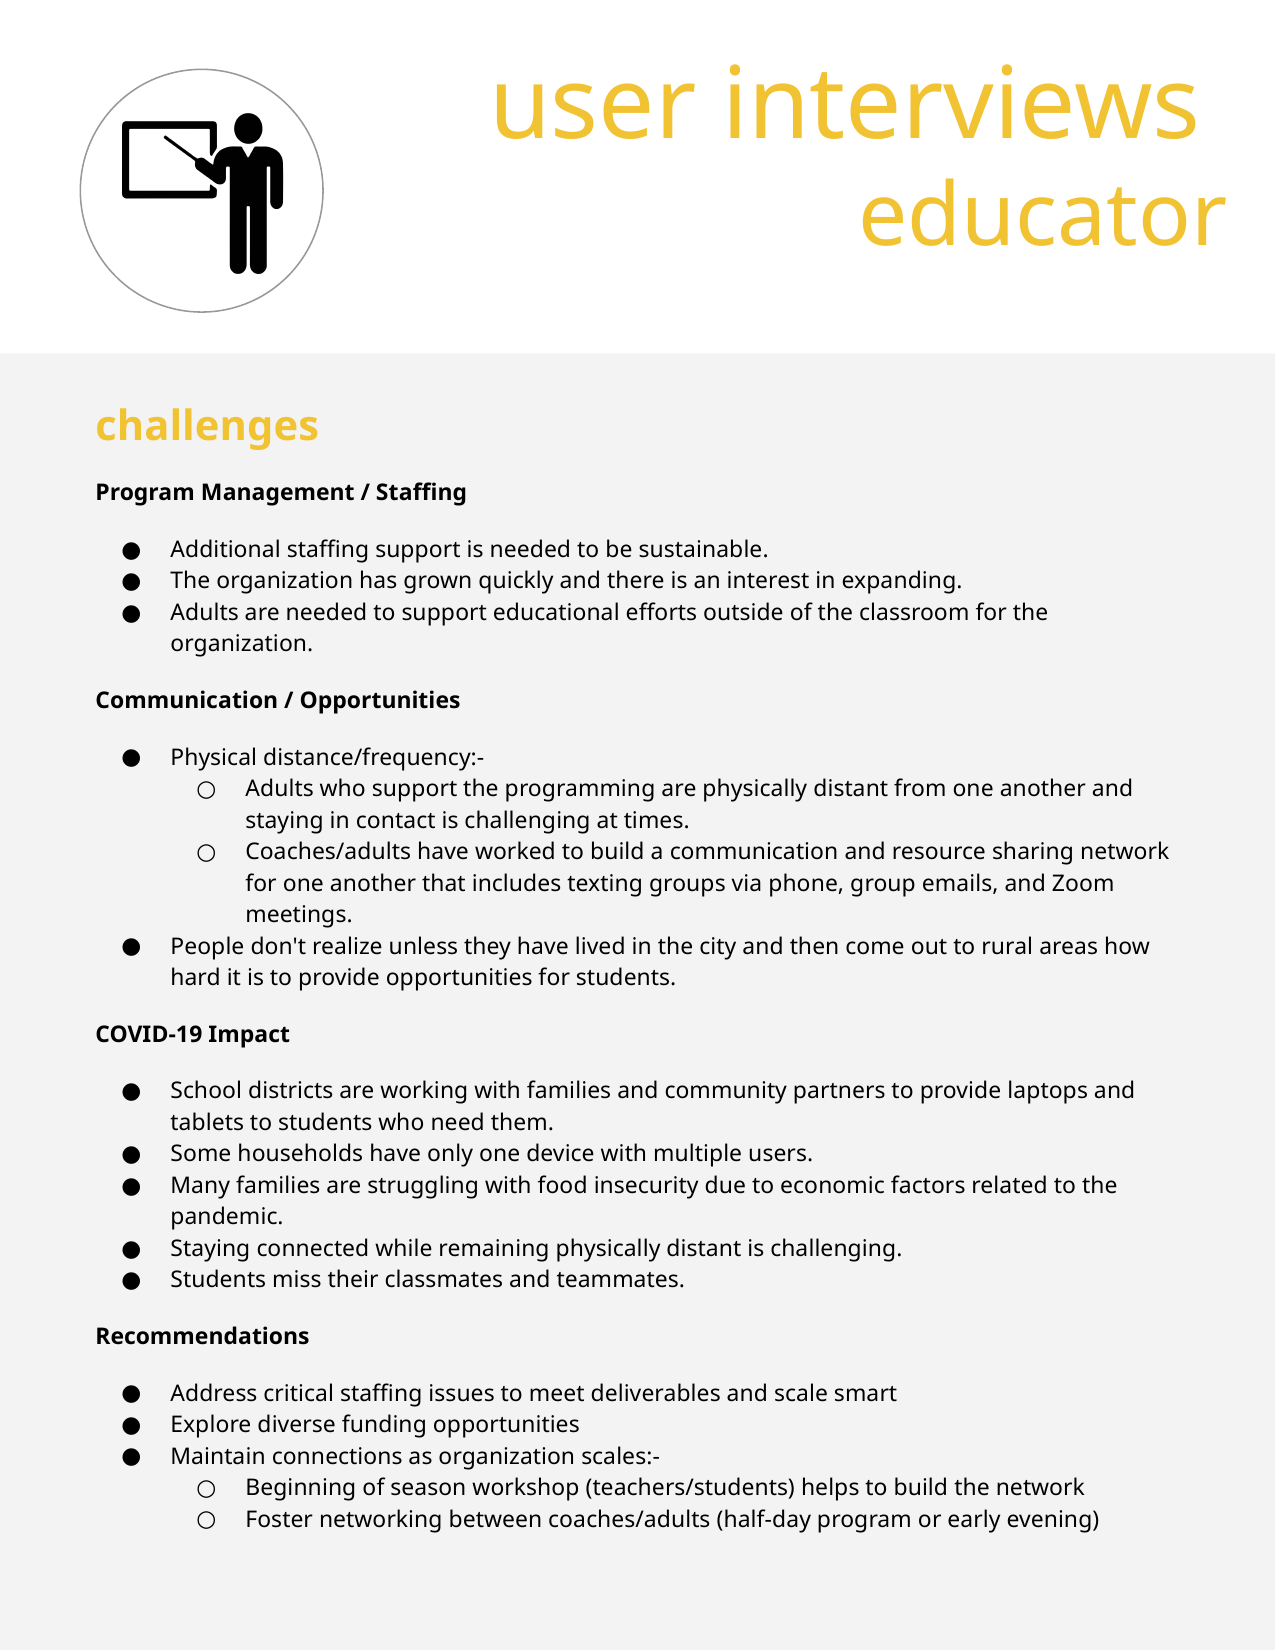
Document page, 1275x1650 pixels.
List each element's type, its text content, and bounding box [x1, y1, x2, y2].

text_box [0, 353, 1275, 1650]
picture [113, 190, 292, 283]
subtitle user interviews educator [54, 23, 1243, 190]
list challenges Program Management / Staffing Additional staffing support is needed to be sustainable. The organization has grown quickly and there is an interest in expanding. Adults are needed to support educational efforts outside of the classroom for the organization. Communication / Opportunities Physical distance/frequency:- Adults who support the programming are physically distant from one another and staying in contact is challenging at times. Coaches/adults have worked to build a communication and resource sharing network for one another that includes texting groups via phone, group emails, and Zoom meetings. People don't realize unless they have lived in the city and then come out to rural areas how hard it is to provide opportunities for students. COVID-19 Impact School districts are working with families and community partners to provide laptops and tablets to students who need them. Some households have only one device with multiple users. Many families are struggling with food insecurity due to economic factors related to the pandemic. Staying connected while remaining physically distant is challenging. Students miss their classmates and teammates. Recommendations Address critical staffing issues to meet deliverables and scale smart Explore diverse funding opportunities Maintain connections as organization scales:- Beginning of season workshop (teachers/students) helps to build the network Foster networking between coaches/adults (half-day program or early evening) [80, 373, 1204, 1583]
